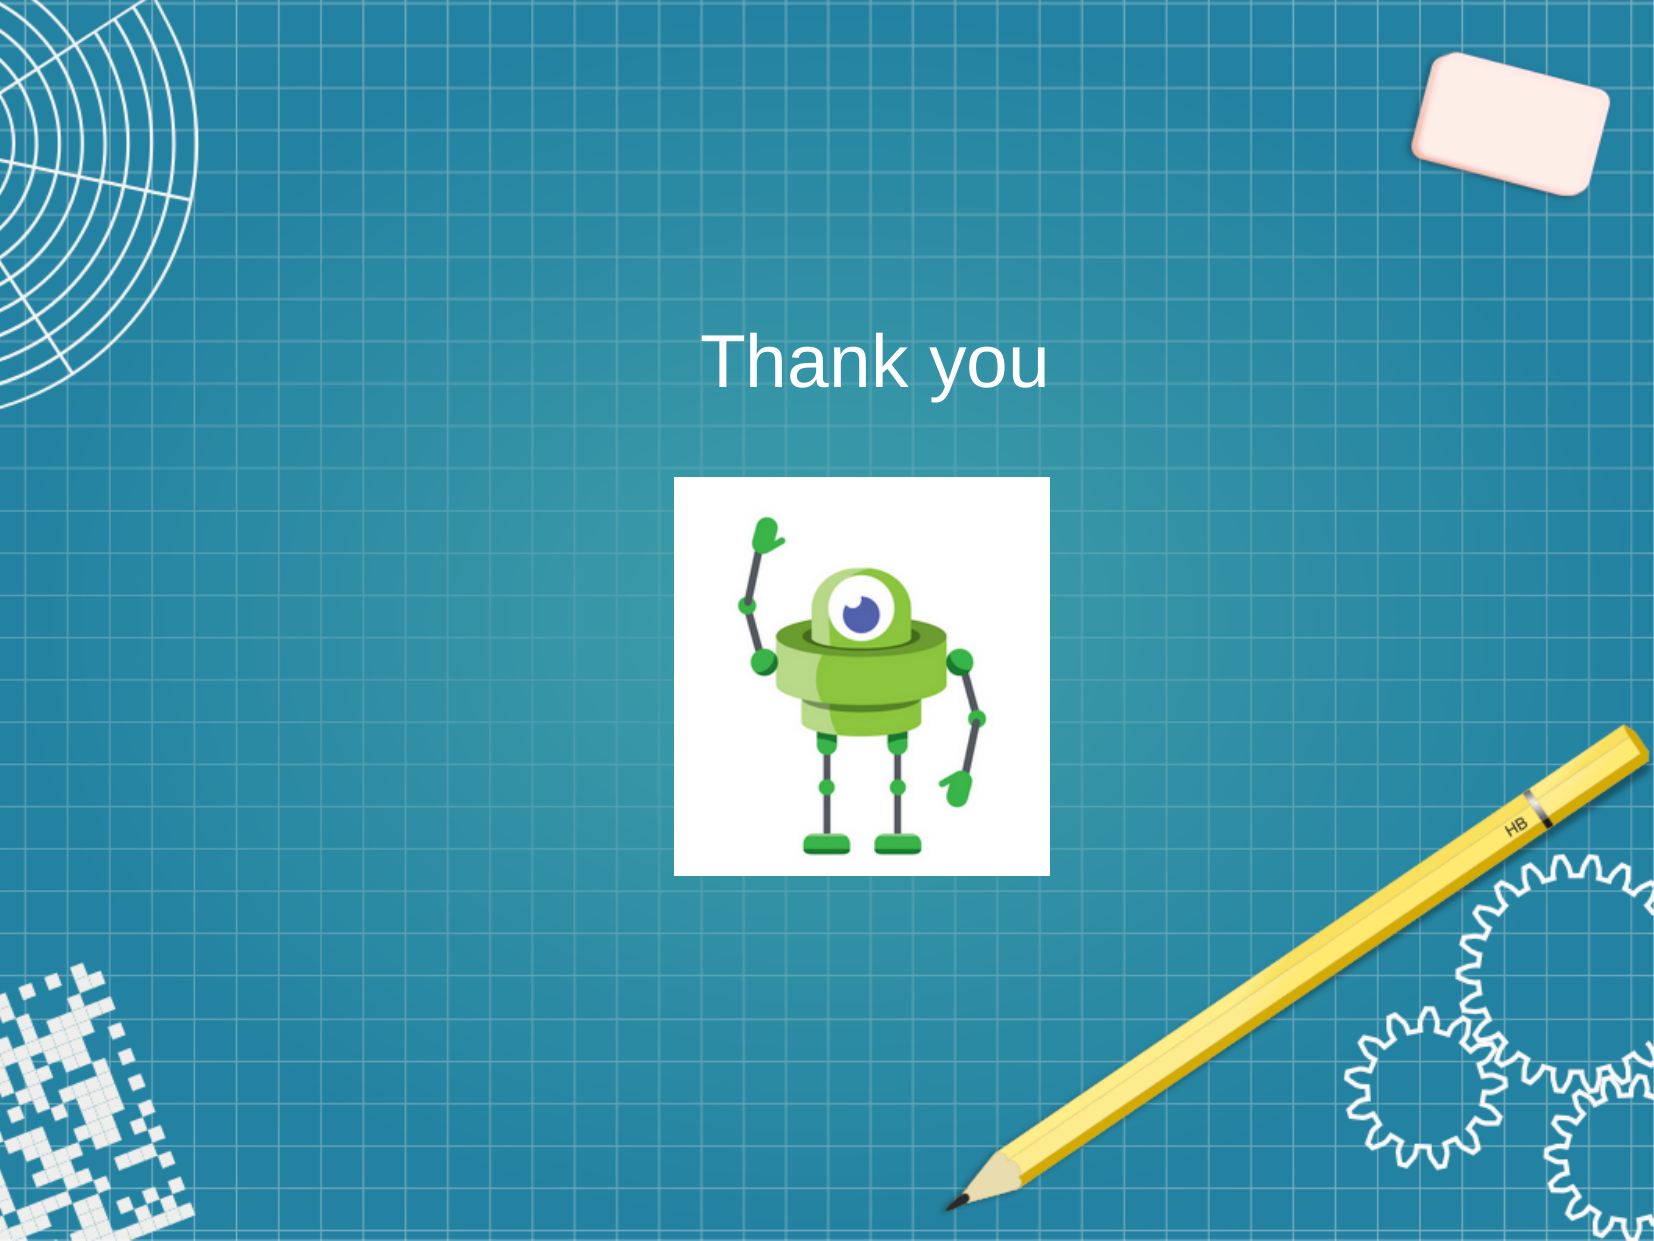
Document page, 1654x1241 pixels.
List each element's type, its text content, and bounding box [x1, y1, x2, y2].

picture [0, 0, 1654, 1241]
title Thank you [285, 257, 1467, 466]
